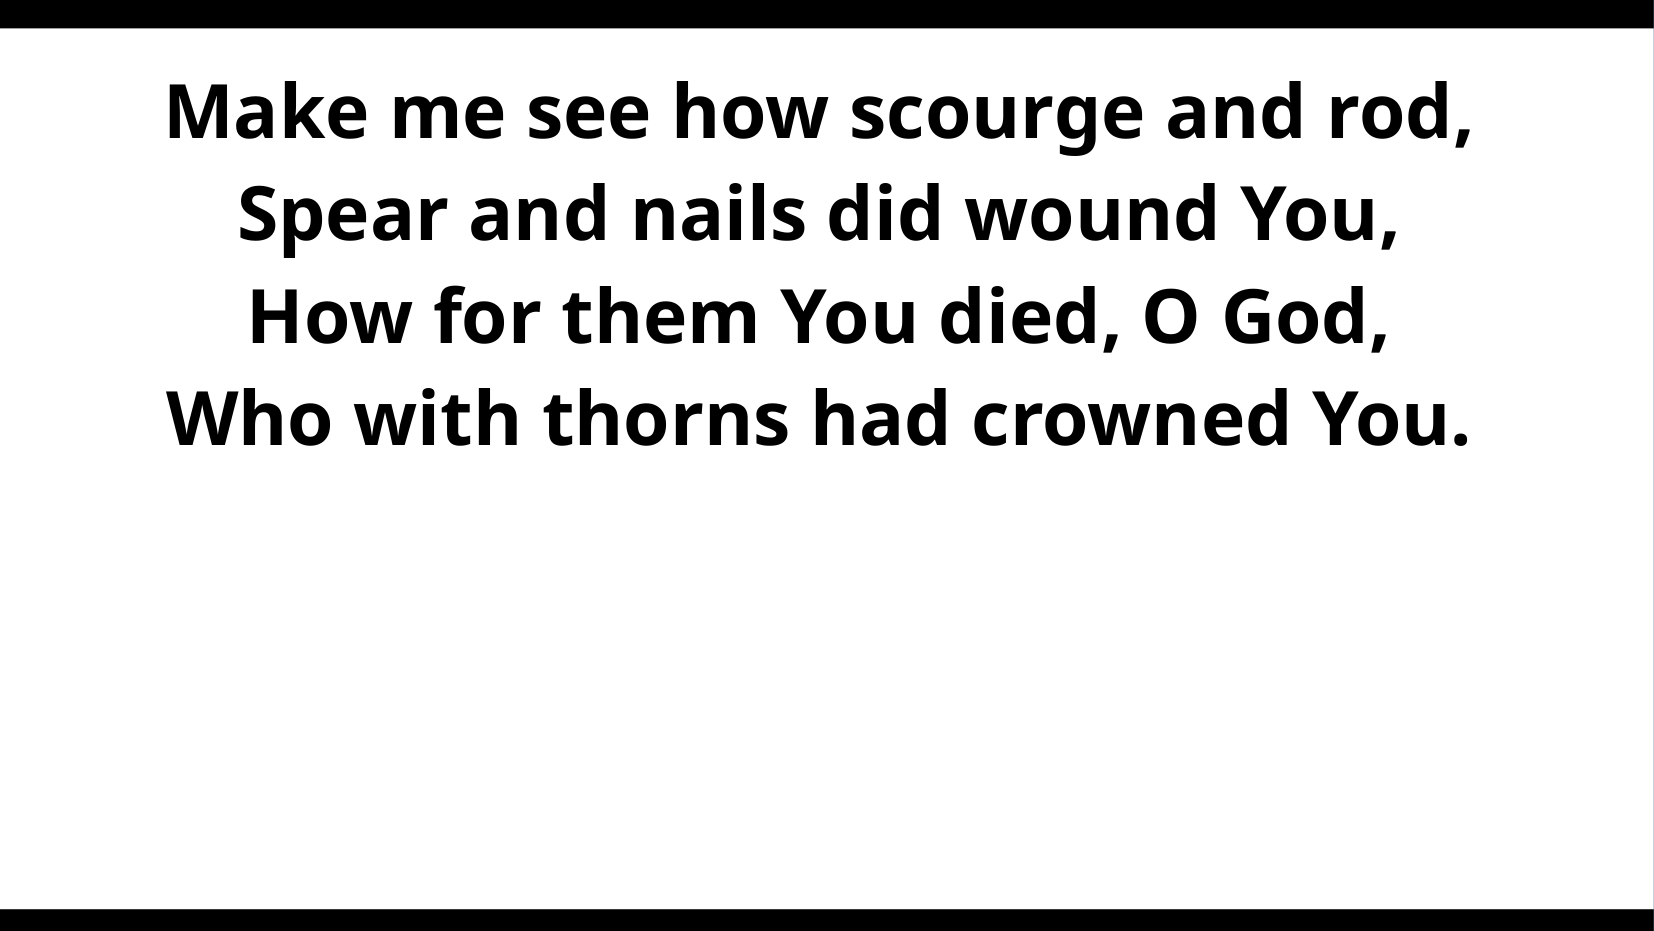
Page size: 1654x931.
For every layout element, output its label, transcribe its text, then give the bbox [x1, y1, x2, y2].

text_box Make me see how scourge and rod, Spear and nails did wound You, How for them You died, O God, Who with thorns had crowned You. [93, 50, 1546, 466]
picture [0, 0, 1654, 931]
